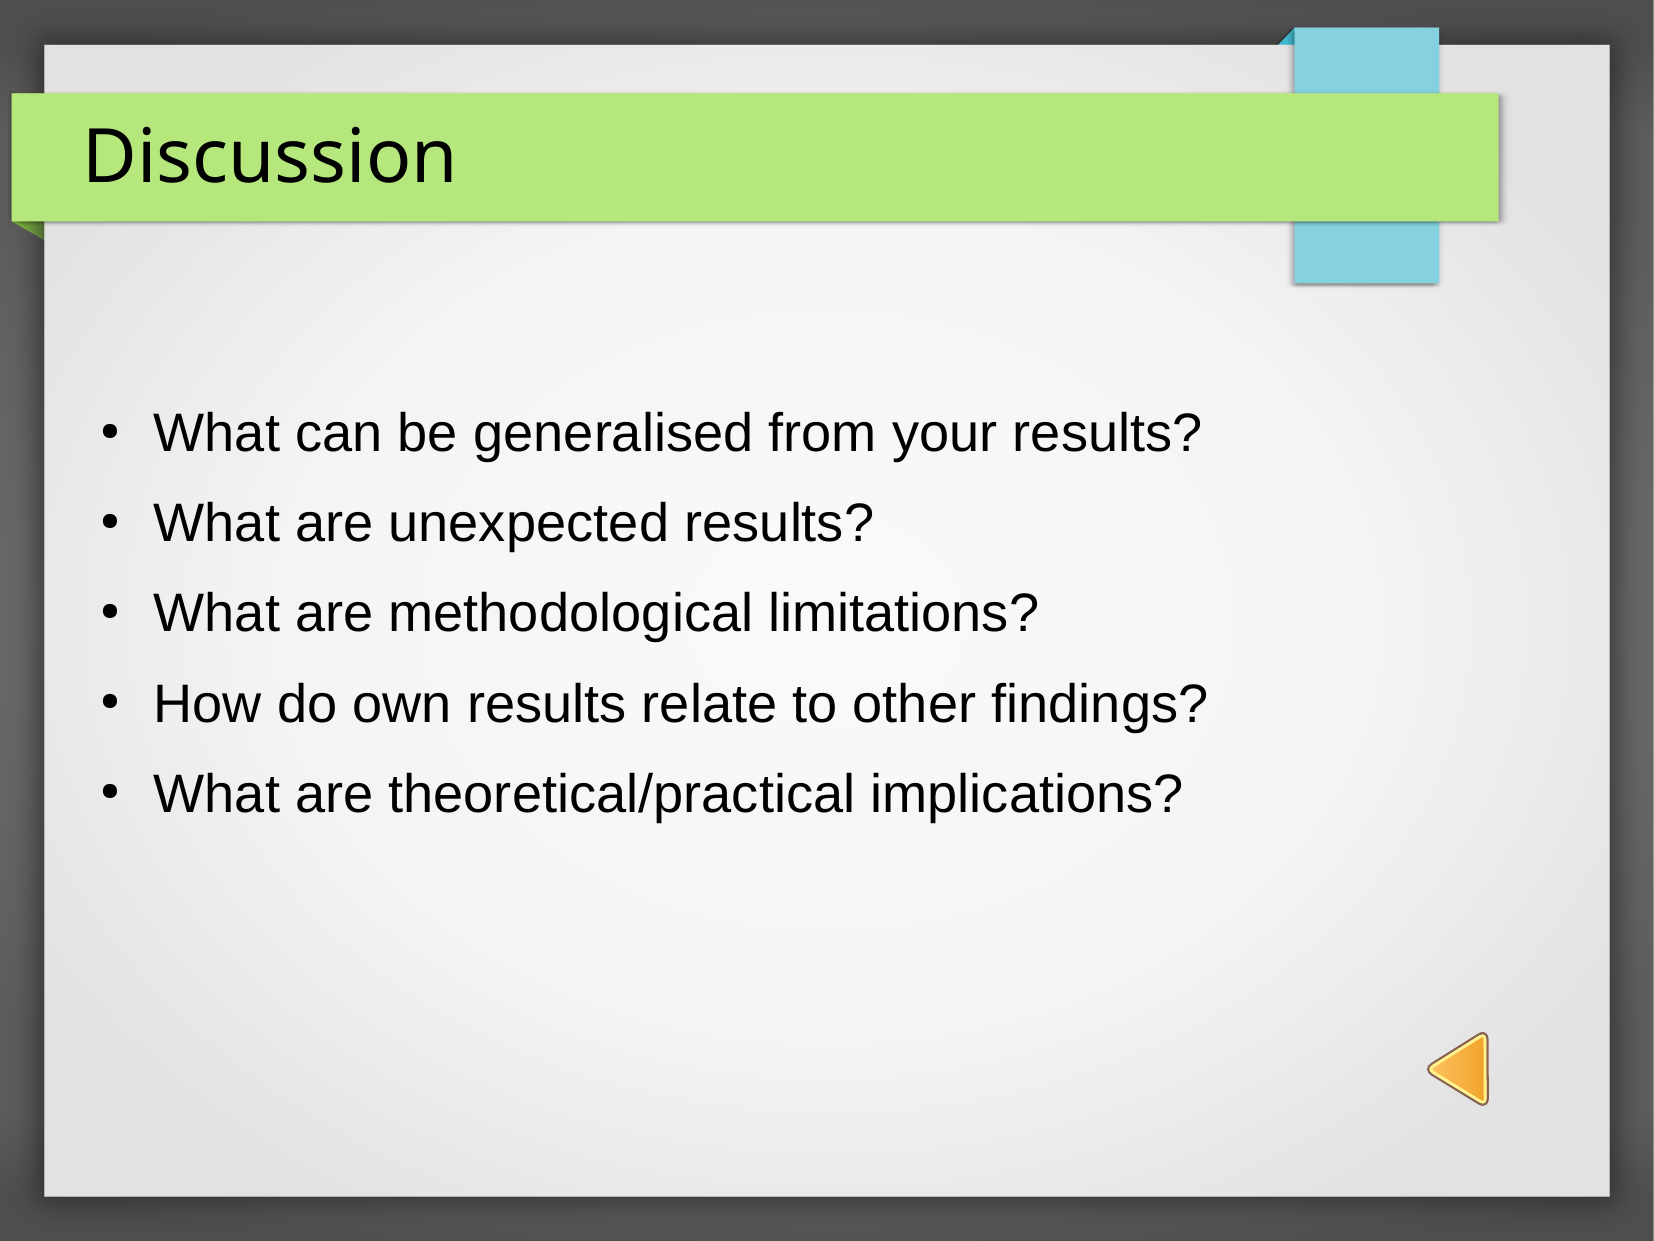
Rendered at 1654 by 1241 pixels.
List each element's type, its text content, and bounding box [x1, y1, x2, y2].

title Discussion [82, 94, 1264, 213]
picture [0, 0, 1654, 1241]
list What can be generalised from your results? What are unexpected results? What are methodological limitations? How do own results relate to other findings? What are theoretical/practical implications? [82, 402, 1571, 1123]
